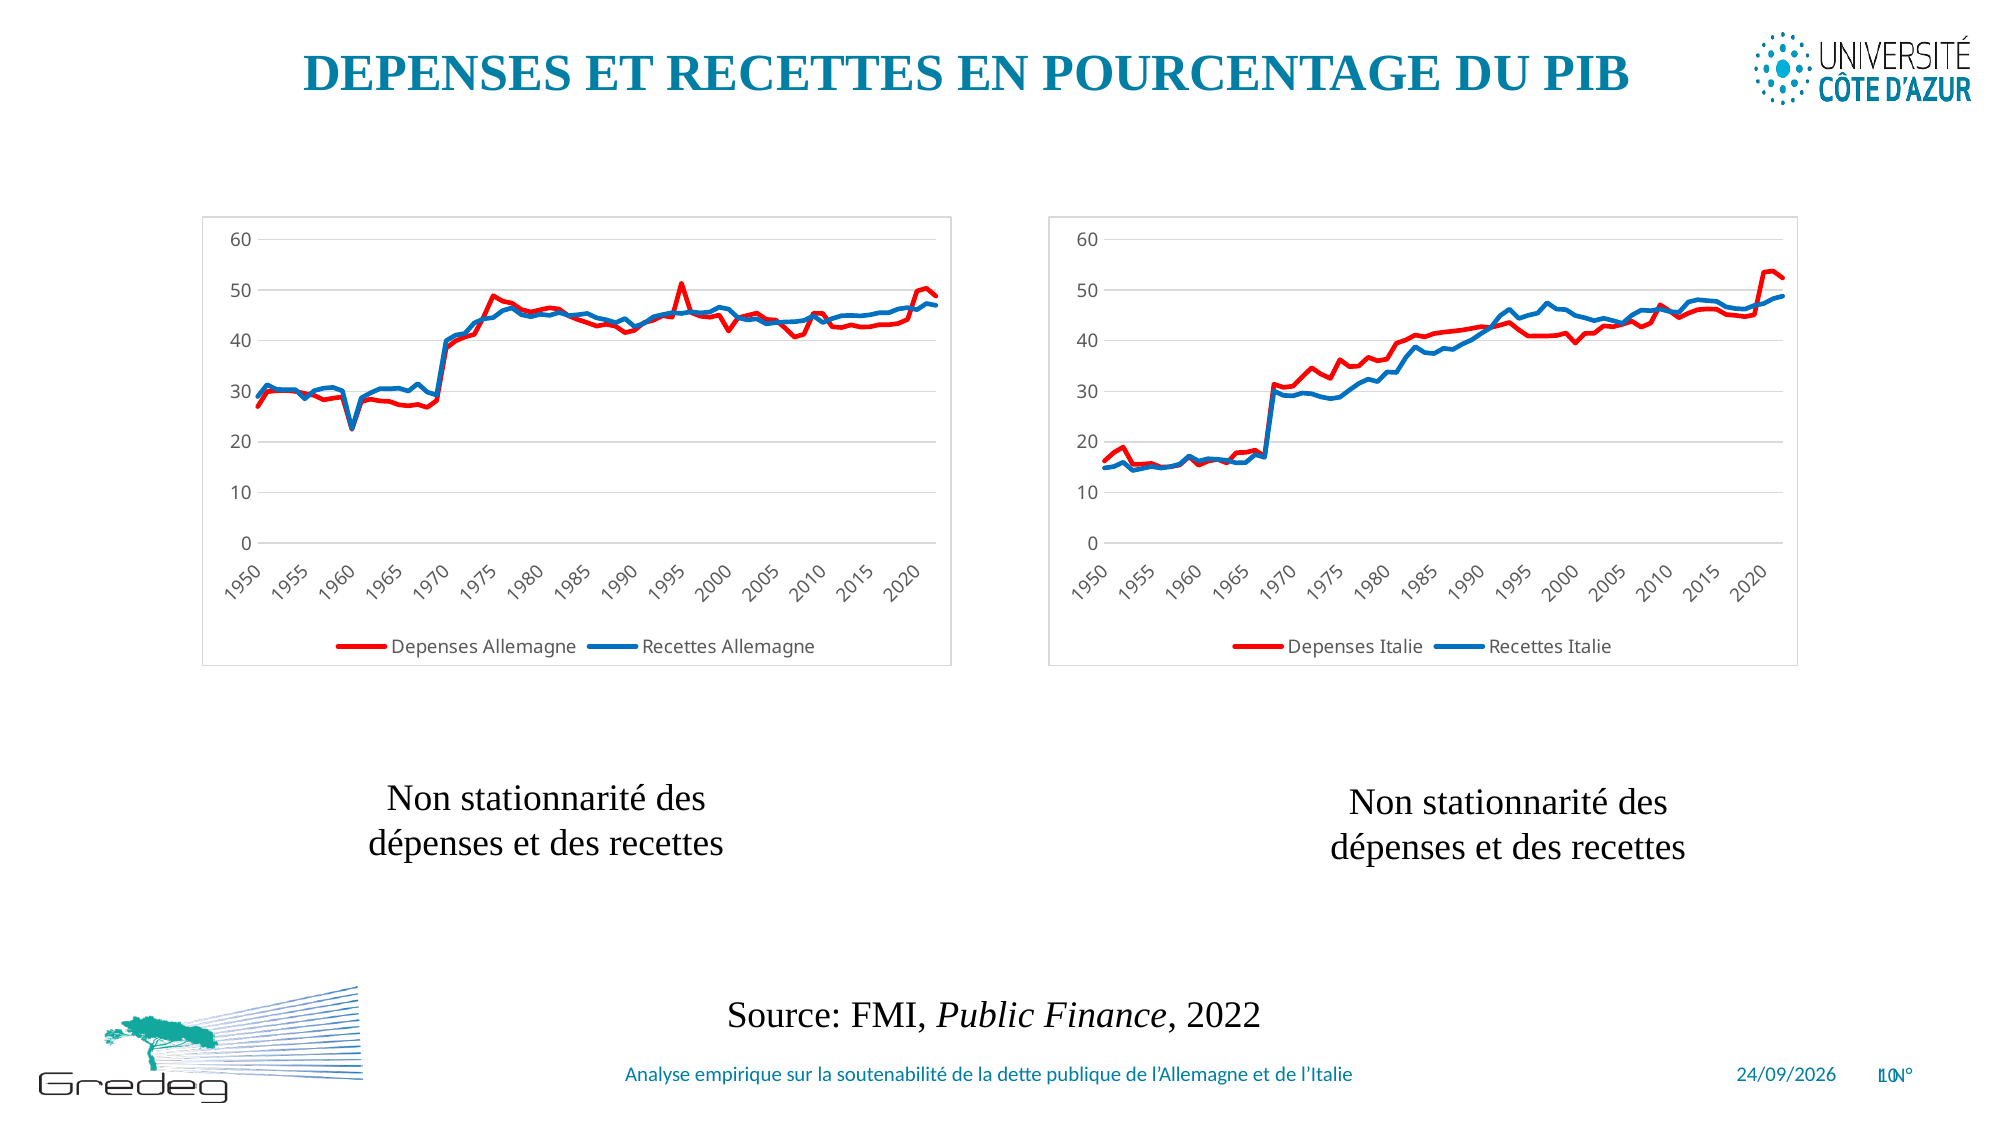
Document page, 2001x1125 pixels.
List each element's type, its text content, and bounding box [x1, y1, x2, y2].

text_box 10 [1862, 1043, 1952, 1104]
text_box Non stationnarité des dépenses et des recettes [333, 765, 760, 872]
text_box Source: FMI, Public Finance, 2022 [711, 982, 1385, 1042]
text_box Analyse empirique sur la soutenabilité de la dette publique de l’Allemagne et de l’Italie [477, 1042, 1502, 1103]
text_box 14/02/2025 [1721, 1042, 1876, 1103]
text_box Non stationnarité des dépenses et des recettes [1295, 769, 1722, 876]
chart [201, 216, 952, 667]
chart [1048, 216, 1799, 667]
title DEPENSES ET RECETTES EN POURCENTAGE DU PIB [48, 25, 1886, 184]
